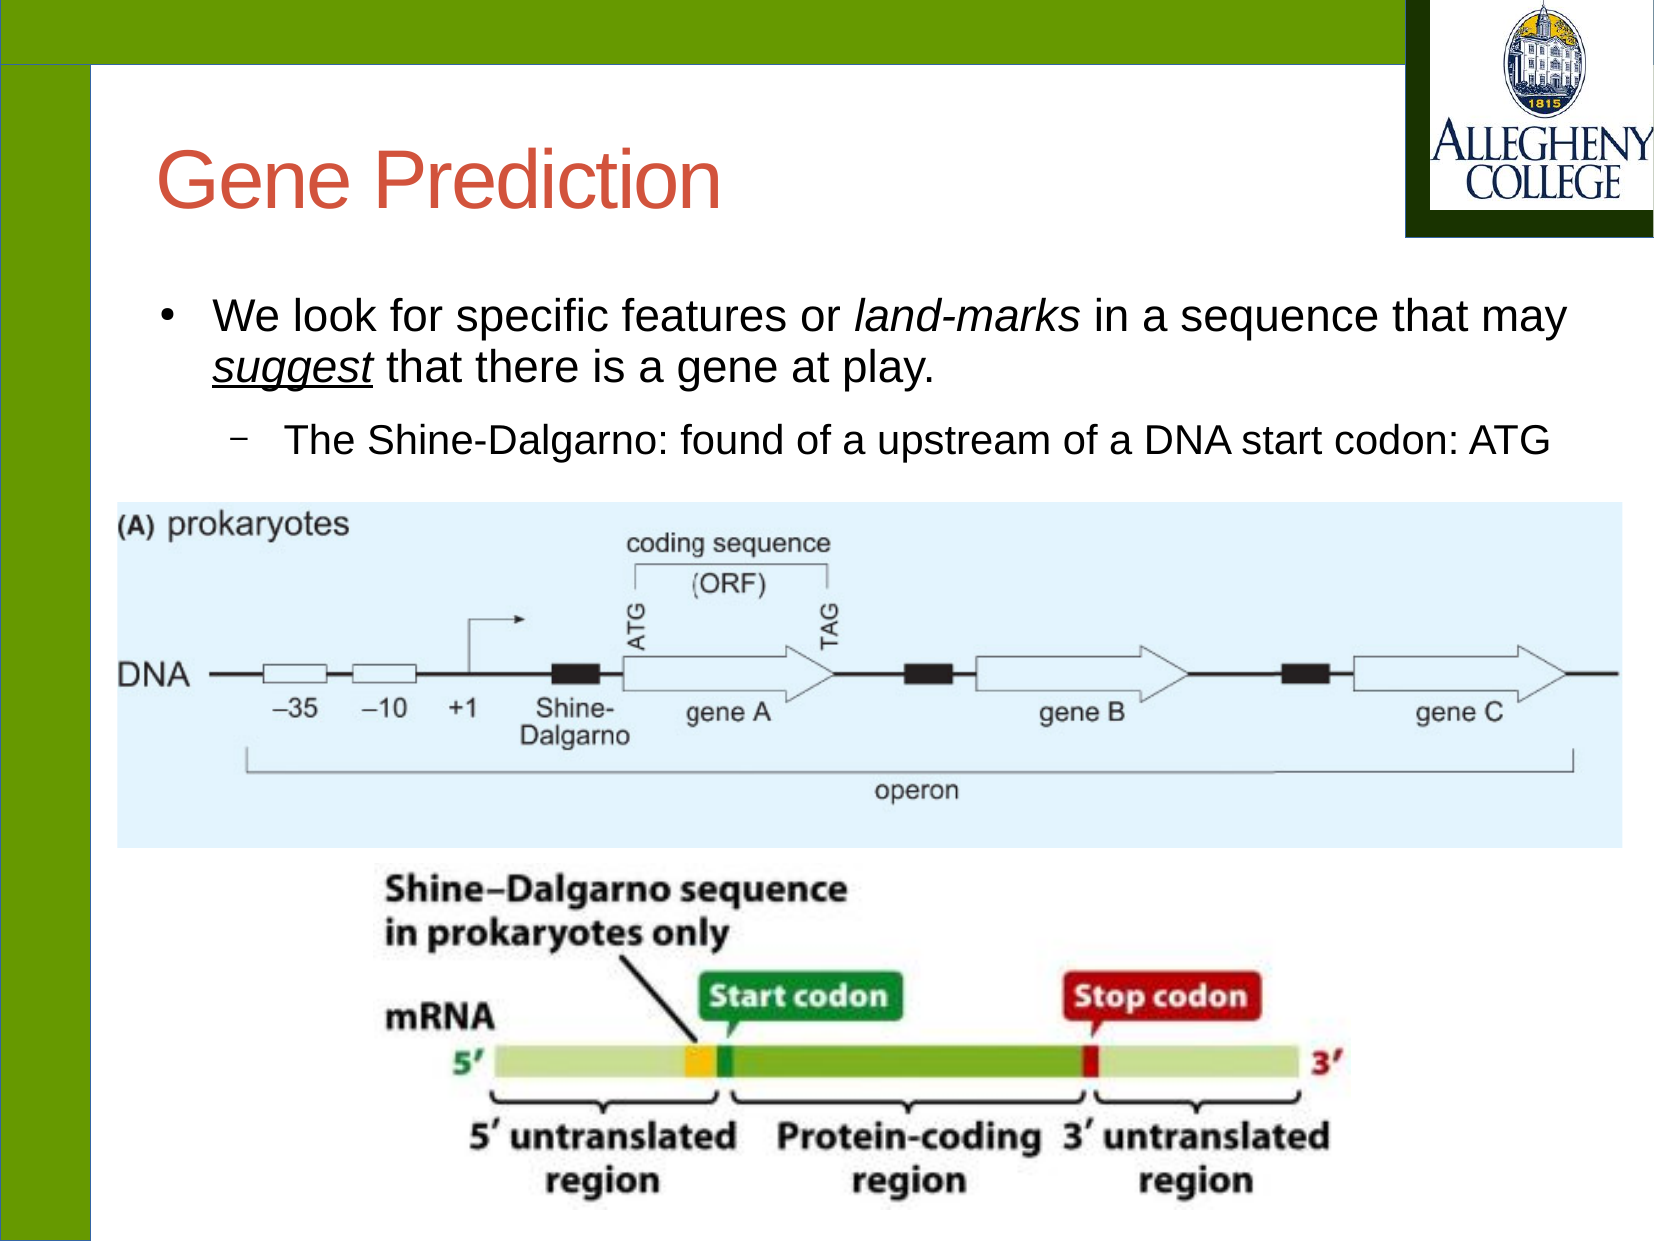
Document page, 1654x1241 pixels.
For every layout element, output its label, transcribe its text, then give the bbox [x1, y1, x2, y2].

text_box [0, 0, 1654, 1241]
picture [1430, 0, 1654, 210]
picture [373, 863, 1351, 1211]
text_box Gene Prediction [155, 105, 1030, 256]
list We look for specific features or land-marks in a sequence that may suggest that there is a gene at play. The Shine-Dalgarno: found of a upstream of a DNA start codon: ATG [141, 290, 1630, 1156]
picture [117, 502, 1623, 848]
